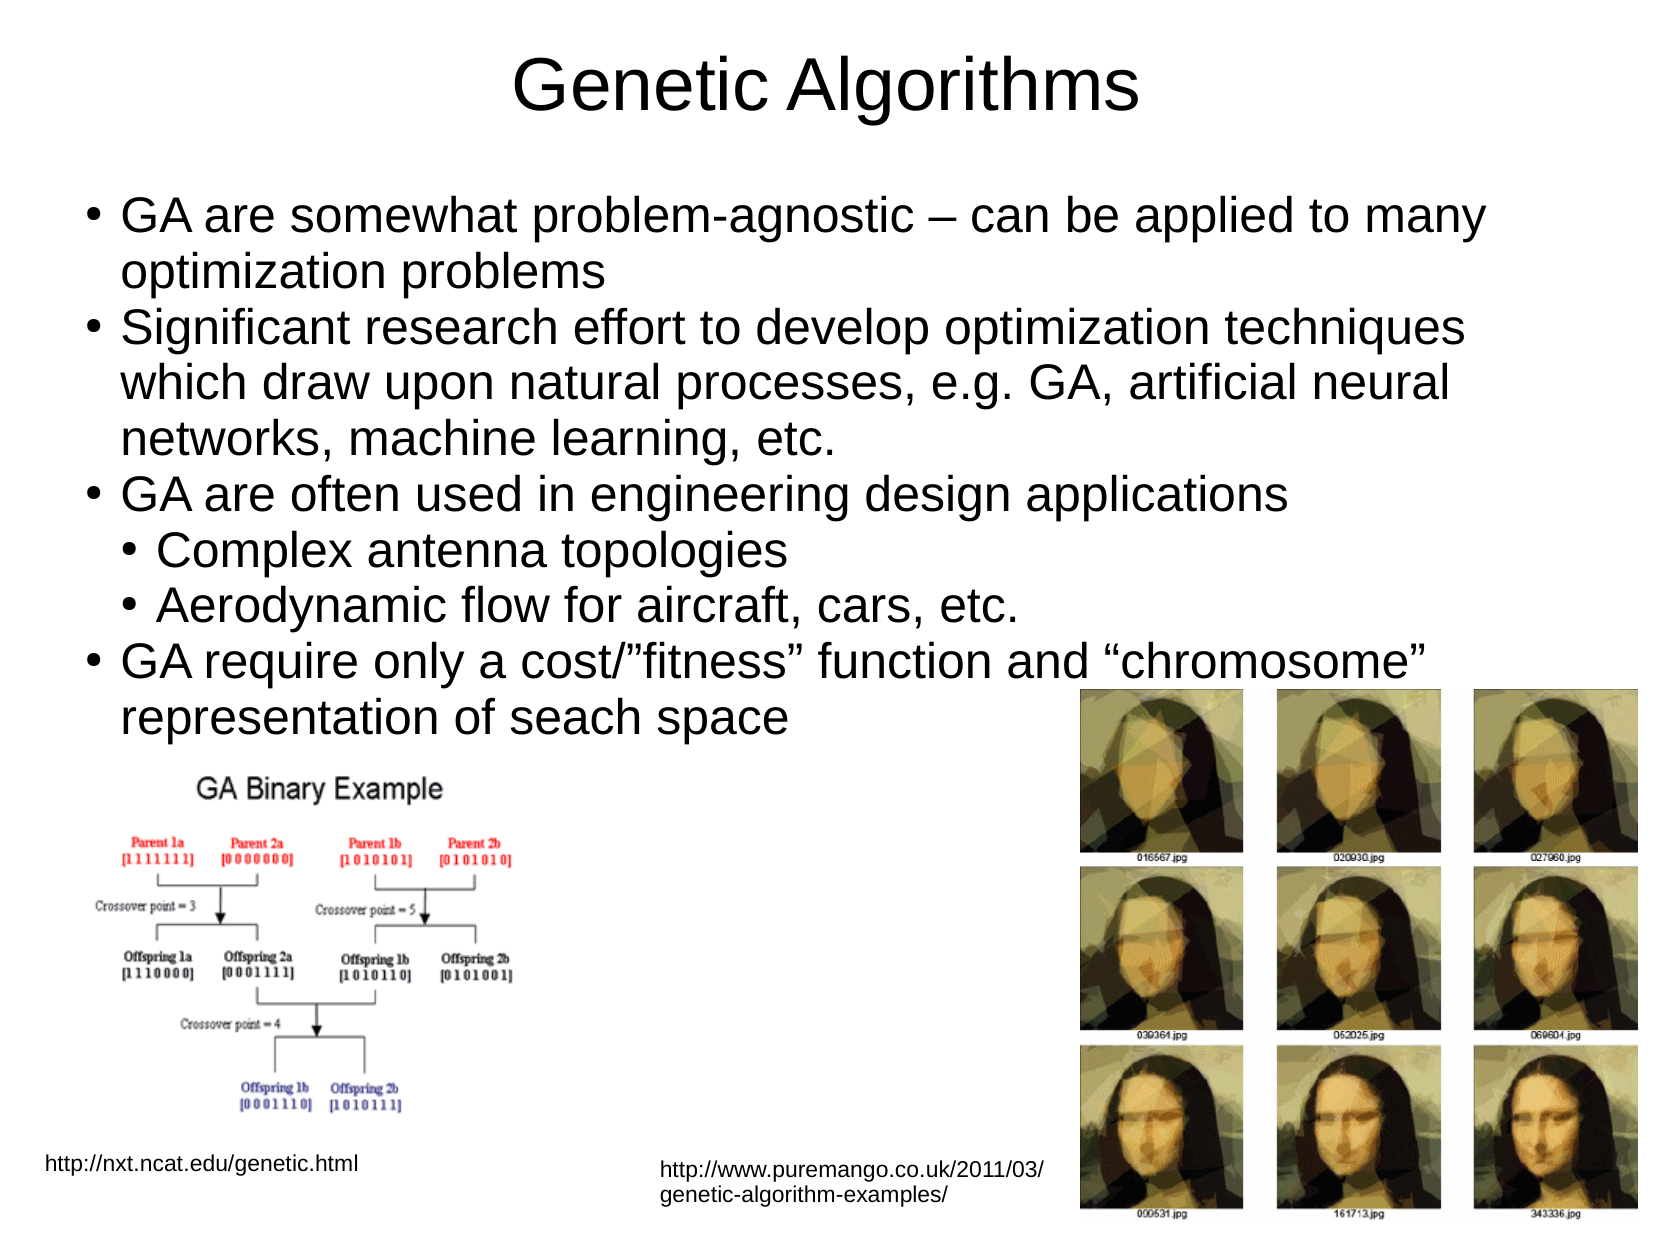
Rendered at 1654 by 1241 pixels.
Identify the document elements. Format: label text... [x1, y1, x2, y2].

picture [1080, 689, 1638, 1221]
title Genetic Algorithms [82, 42, 1571, 127]
picture [90, 764, 528, 1125]
text_box GA are somewhat problem-agnostic – can be applied to many optimization problems Significant research effort to develop optimization techniques which draw upon natural processes, e.g. GA, artificial neural networks, machine learning, etc. GA are often used in engineering design applications Complex antenna topologies Aerodynamic flow for aircraft, cars, etc. GA require only a cost/”fitness” function and “chromosome” representation of seach space [70, 180, 1606, 753]
text_box http://www.puremango.co.uk/2011/03/genetic-algorithm-examples/ [645, 1149, 1081, 1216]
text_box http://nxt.ncat.edu/genetic.html [30, 1143, 570, 1201]
